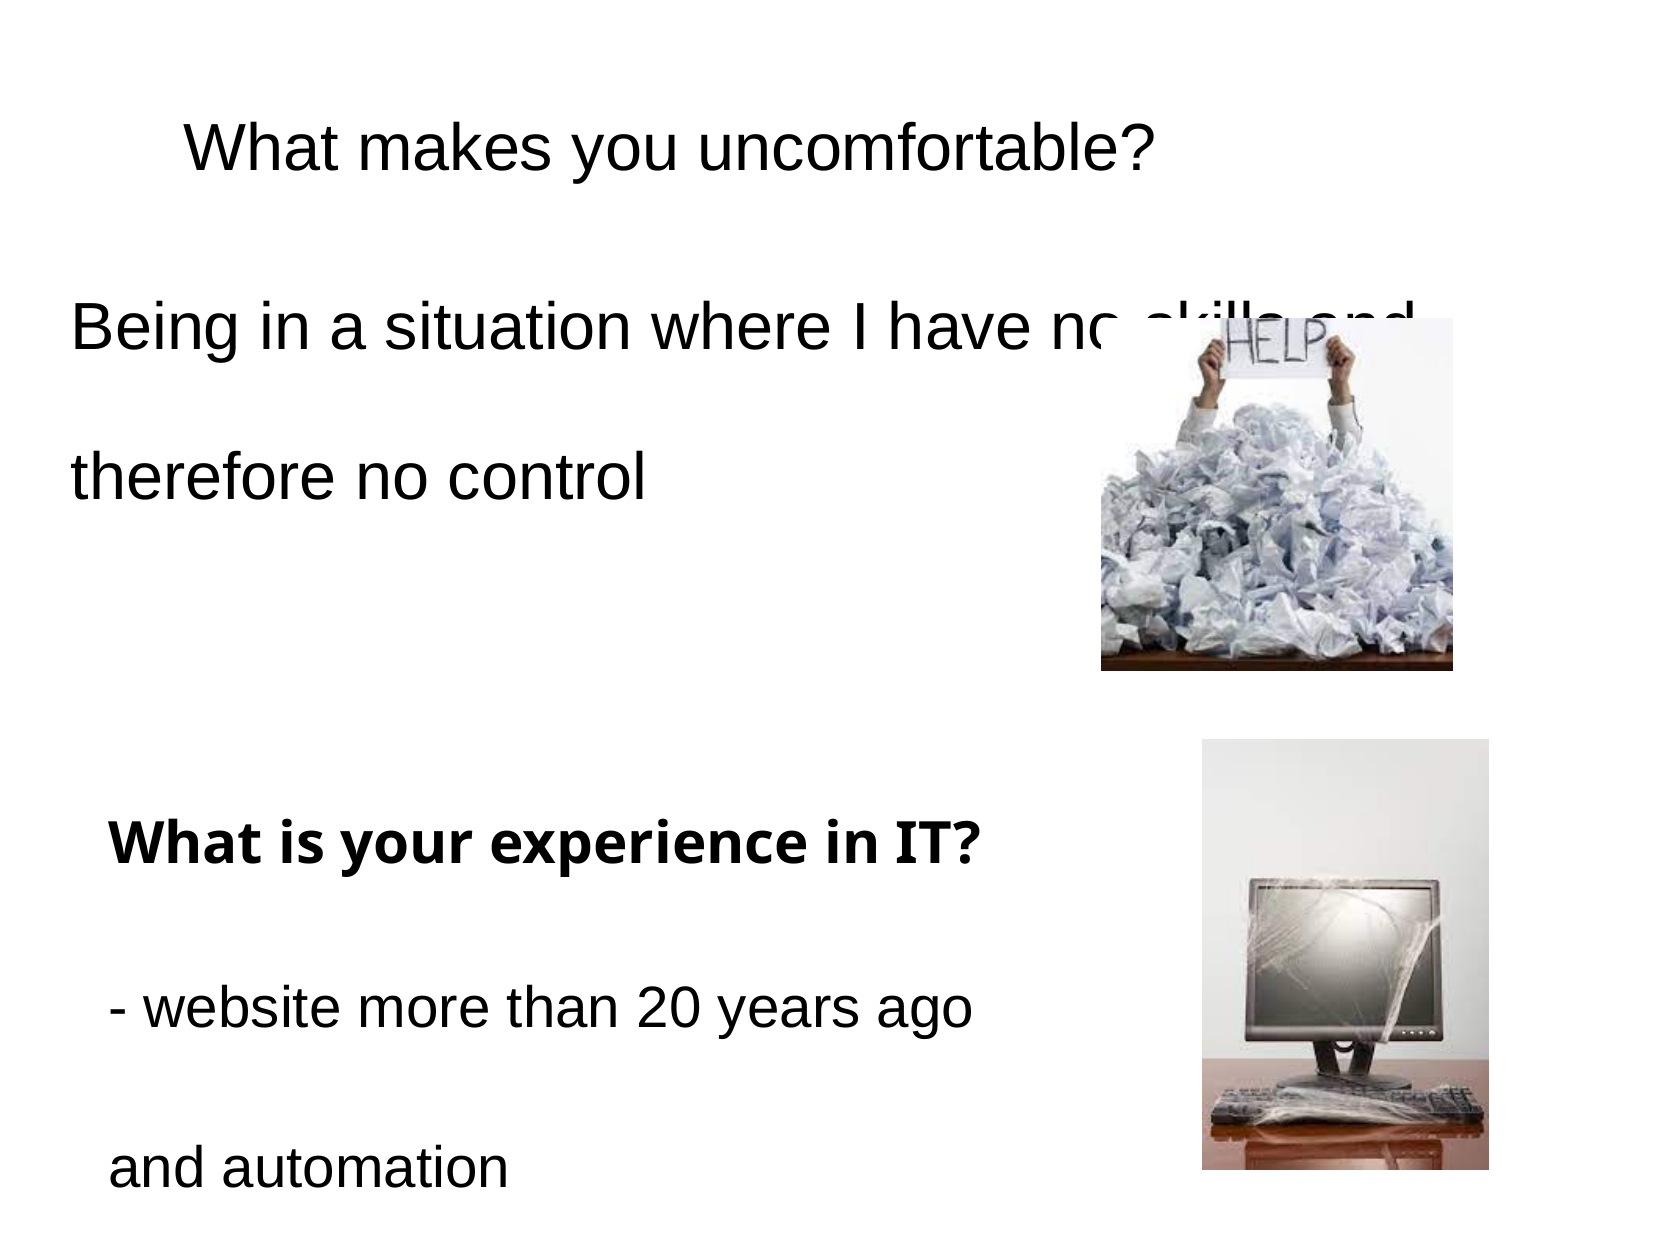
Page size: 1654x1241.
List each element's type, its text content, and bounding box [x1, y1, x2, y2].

picture [1202, 739, 1489, 1170]
list What makes you uncomfortable? Being in a situation where I have no skills and therefore no control What is your experience in IT? - website more than 20 years ago and automation [70, 35, 1560, 1105]
picture [1101, 318, 1453, 671]
